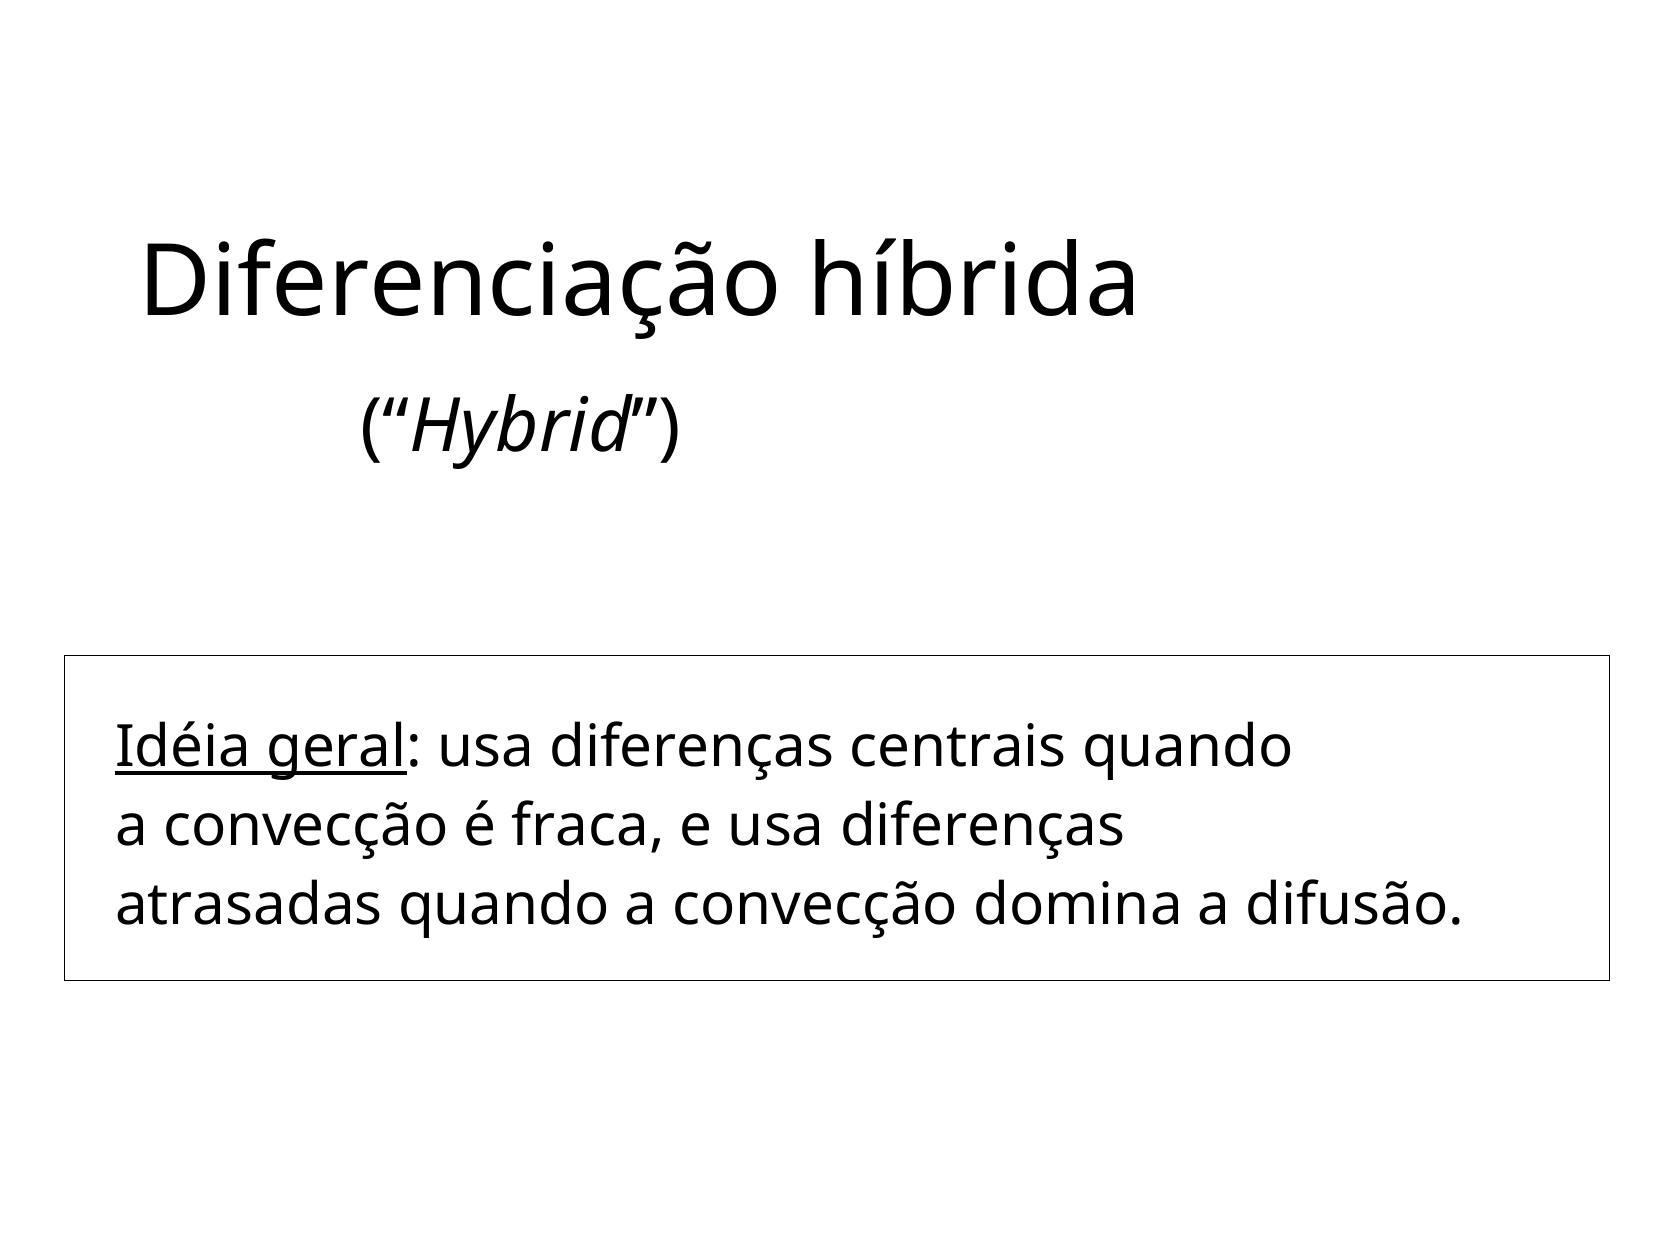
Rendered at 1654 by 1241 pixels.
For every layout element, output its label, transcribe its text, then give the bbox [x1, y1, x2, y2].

text_box [64, 655, 1610, 981]
text_box Diferenciação híbrida (“Hybrid”) [124, 200, 1211, 459]
text_box Idéia geral: usa diferenças centrais quando a convecção é fraca, e usa diferenças atrasadas quando a convecção domina a difusão. [100, 696, 1573, 924]
